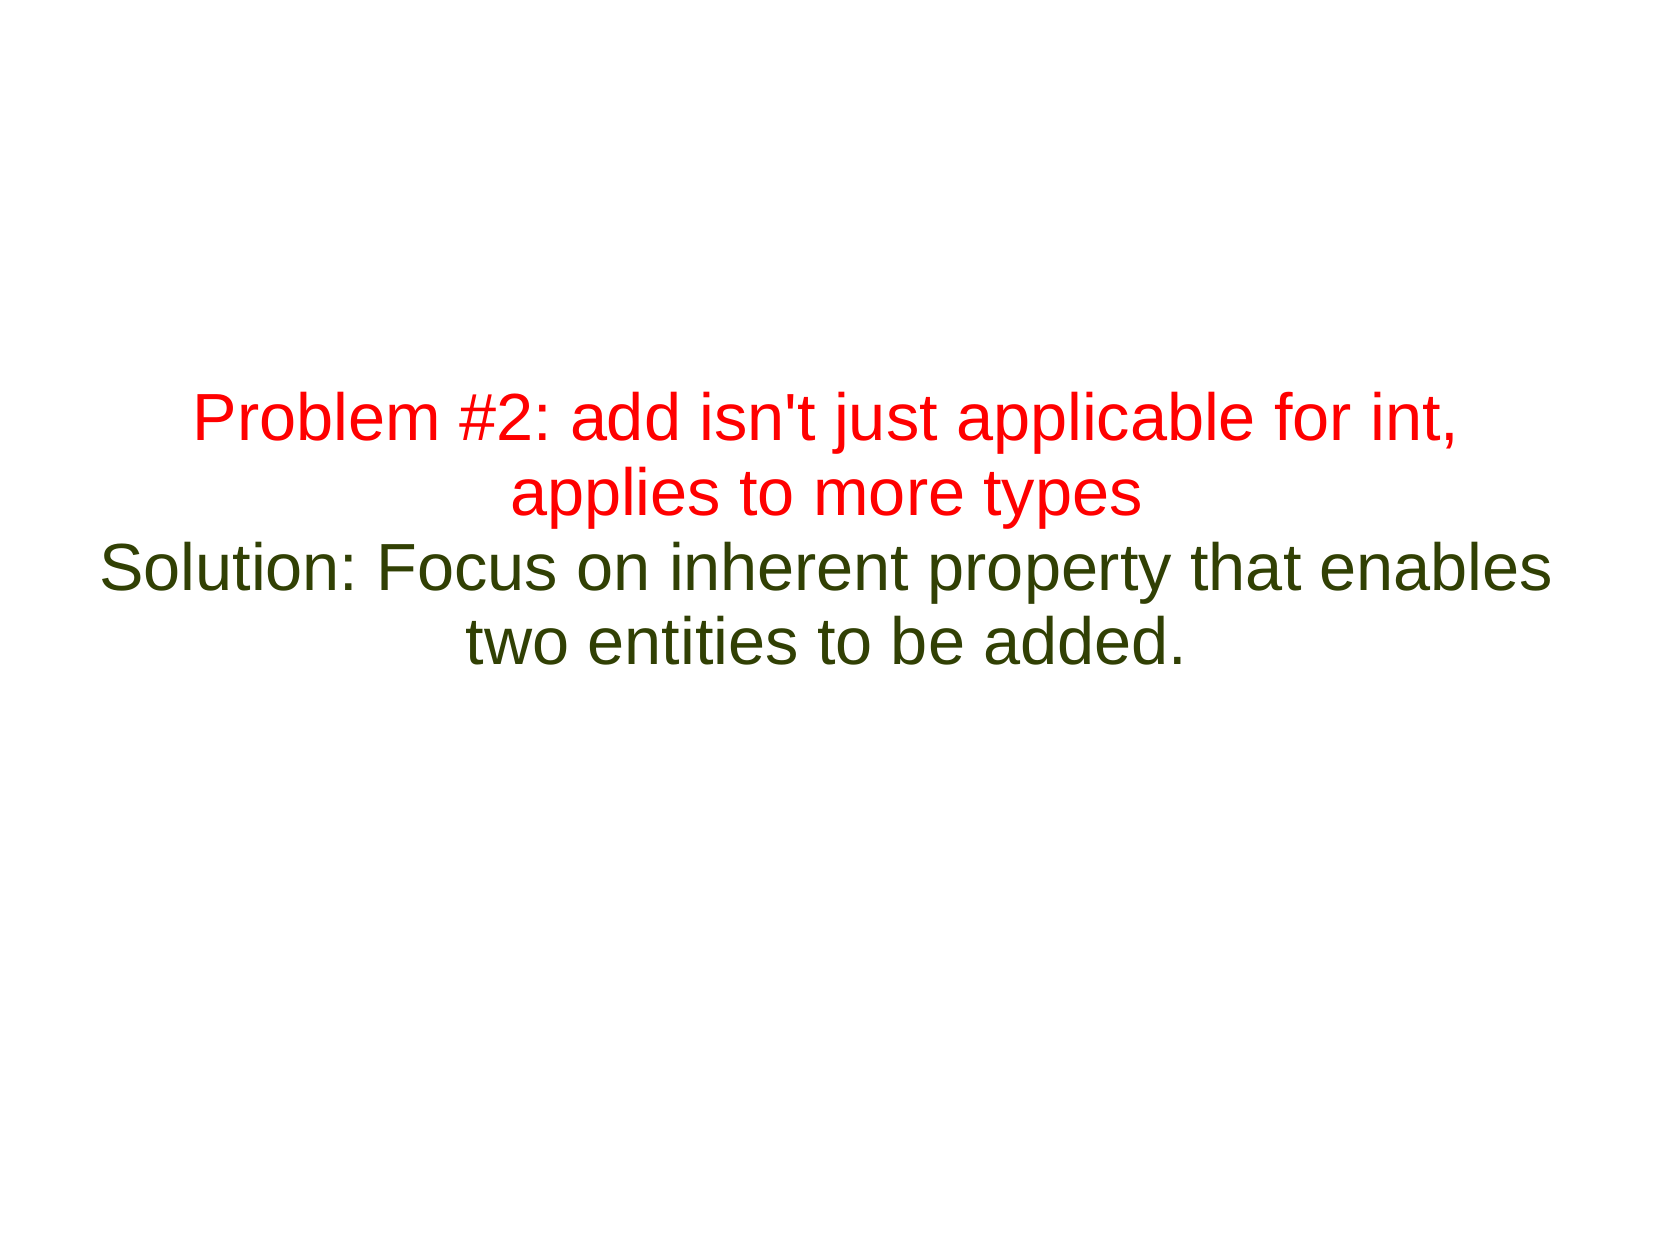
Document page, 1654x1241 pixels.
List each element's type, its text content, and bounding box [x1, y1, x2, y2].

subtitle Problem #2: add isn't just applicable for int, applies to more types Solution: Focus on inherent property that enables two entities to be added. [82, 49, 1571, 1010]
